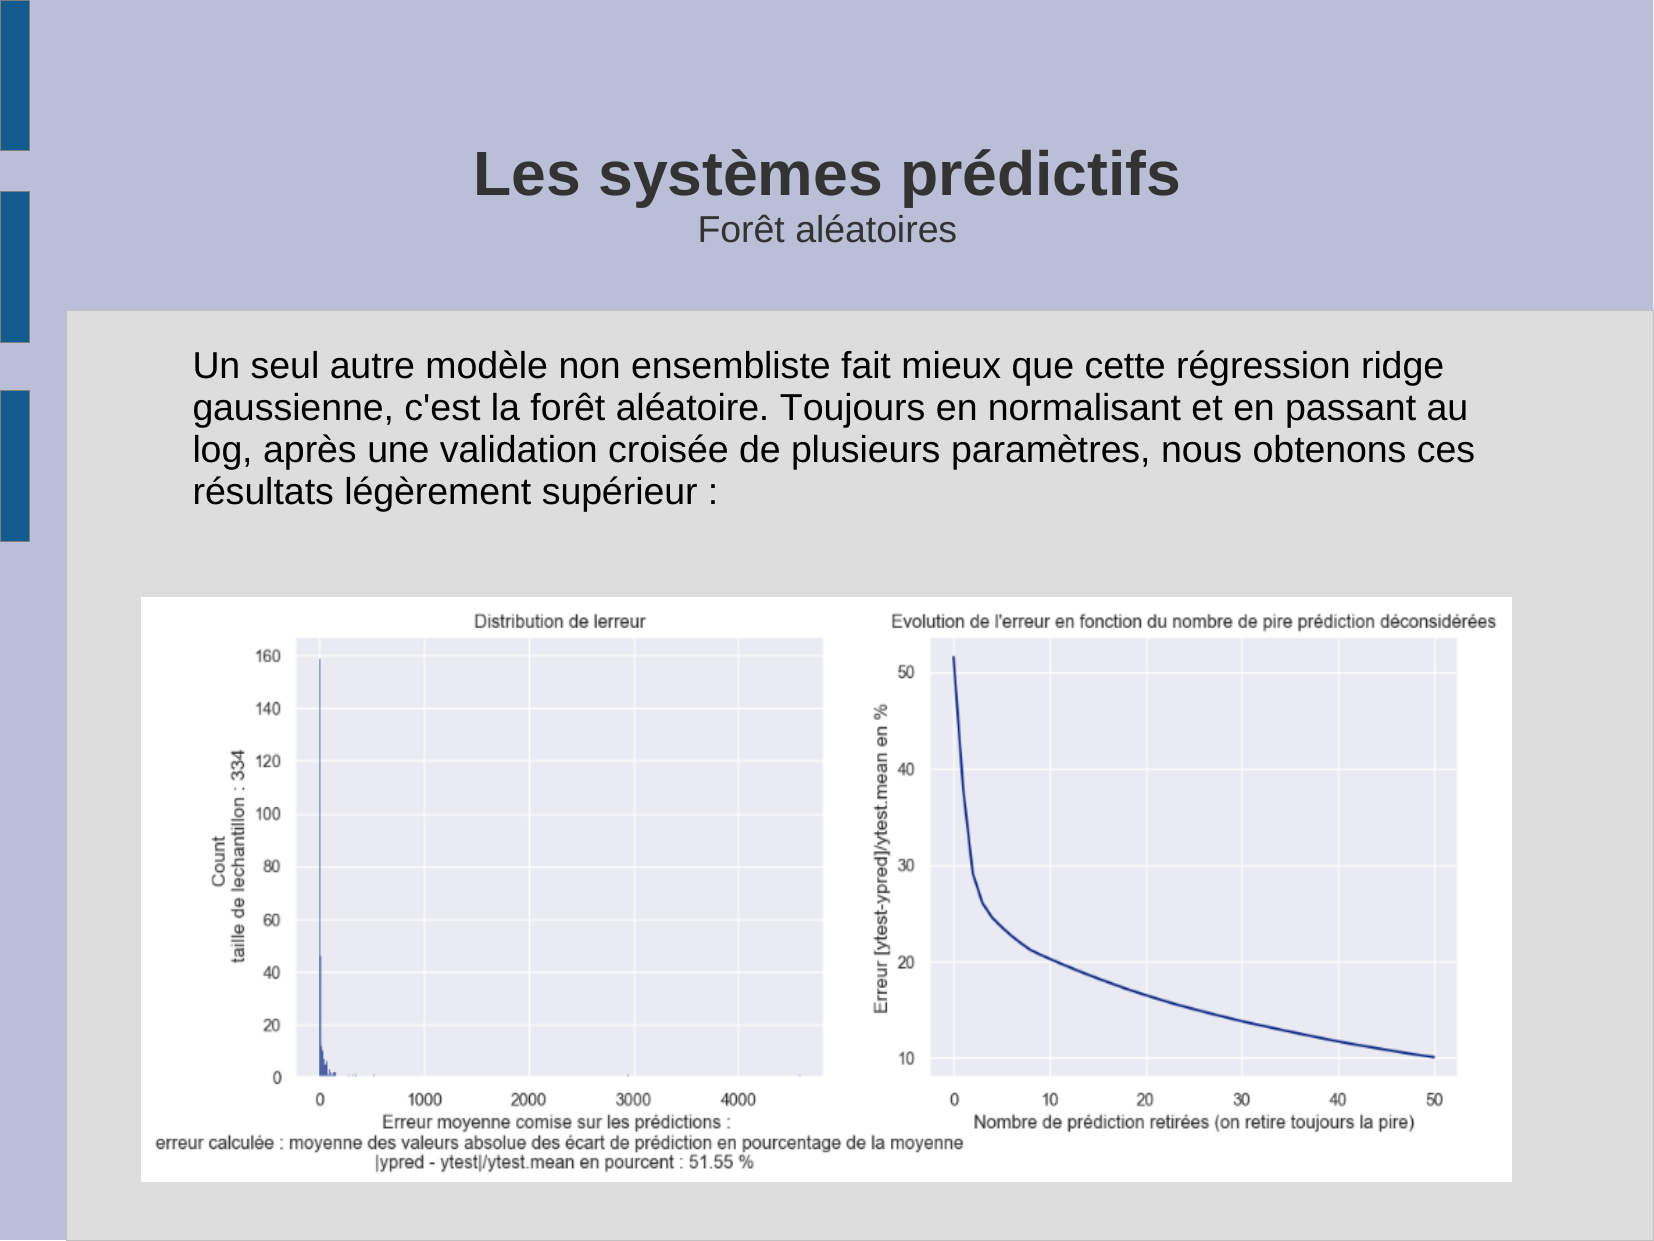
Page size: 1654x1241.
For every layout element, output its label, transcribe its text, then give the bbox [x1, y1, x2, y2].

title Les systèmes prédictifs Forêt aléatoires [121, 91, 1534, 299]
list Un seul autre modèle non ensembliste fait mieux que cette régression ridge gaussienne, c'est la forêt aléatoire. Toujours en normalisant et en passant au log, après une validation croisée de plusieurs paramètres, nous obtenons ces résultats légèrement supérieur : [121, 344, 1536, 718]
picture [141, 597, 1512, 1182]
